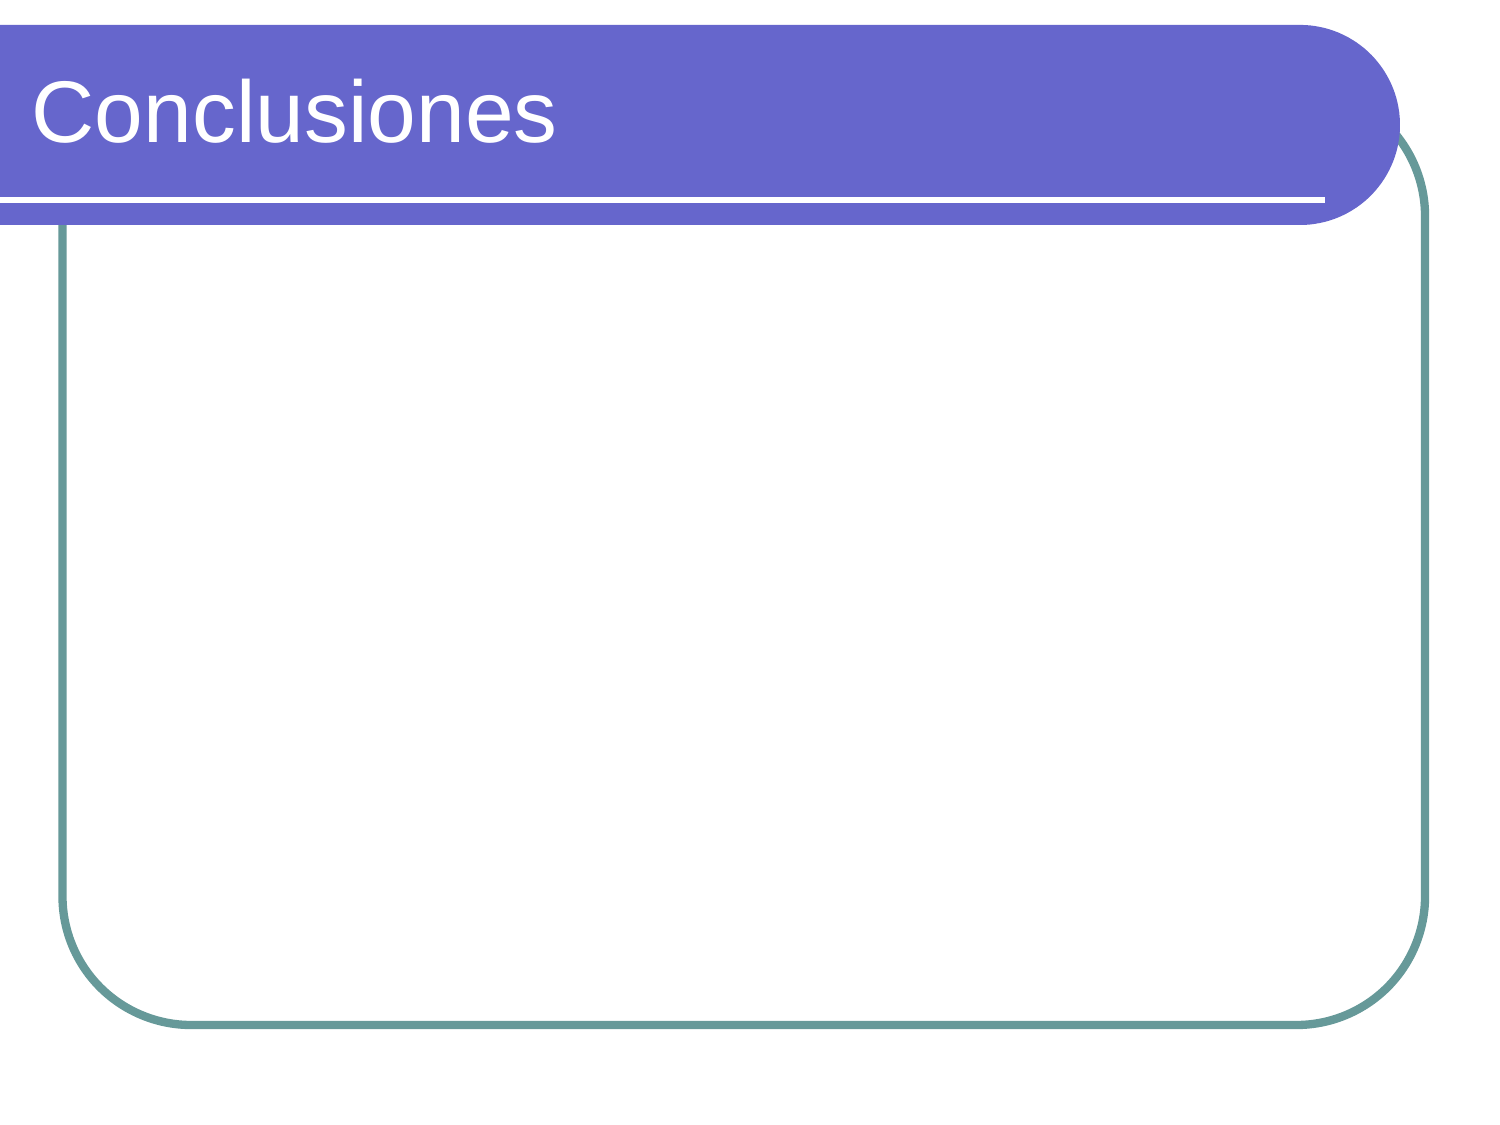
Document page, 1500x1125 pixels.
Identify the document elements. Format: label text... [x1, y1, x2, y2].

title Conclusiones [31, 7, 1347, 218]
